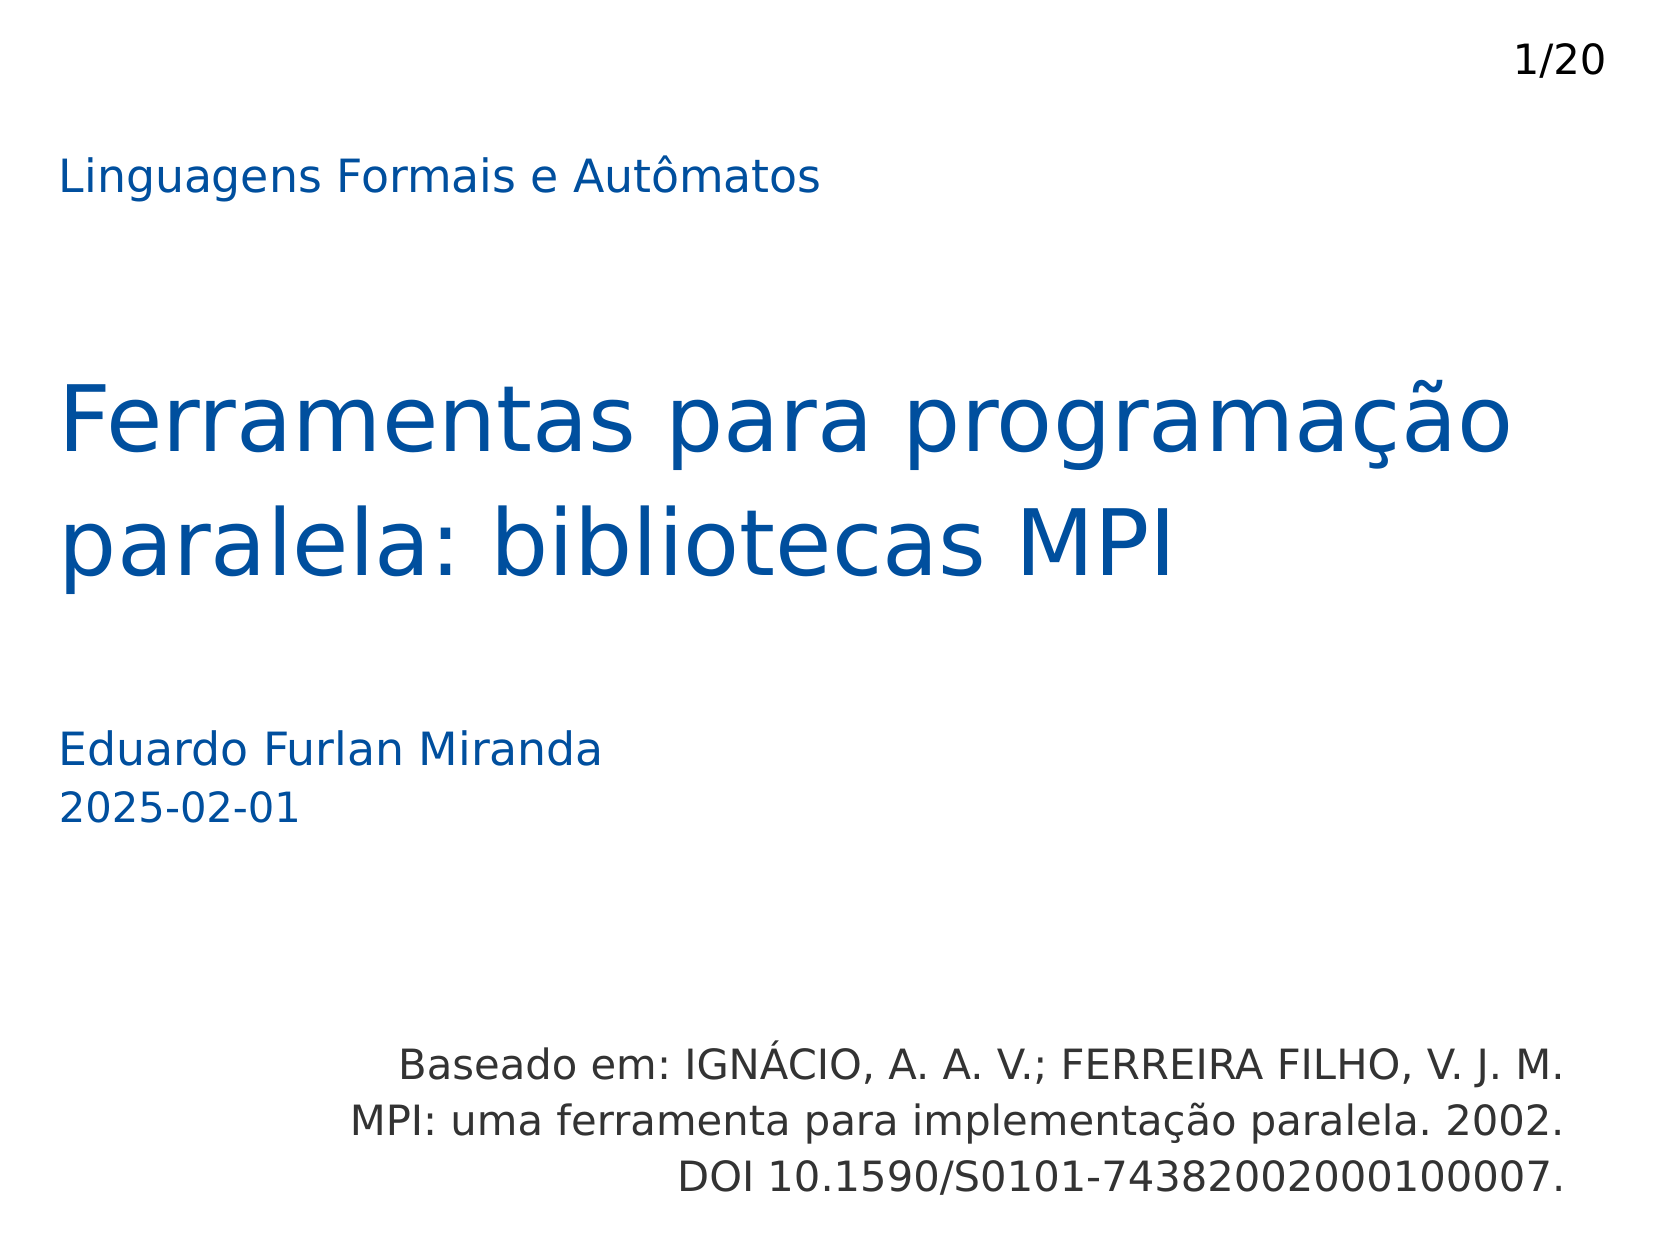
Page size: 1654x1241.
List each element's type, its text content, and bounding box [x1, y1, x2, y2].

chart [720, 567, 933, 672]
list Baseado em: IGNÁCIO, A. A. V.; FERREIRA FILHO, V. J. M. MPI: uma ferramenta para implementação paralela. 2002. DOI 10.1590/S0101-74382002000100007. [336, 1033, 1565, 1211]
list Linguagens Formais e Autômatos Ferramentas para programação paralela: bibliotecas MPI Eduardo Furlan Miranda 2025-02-01 [59, 141, 1625, 1211]
